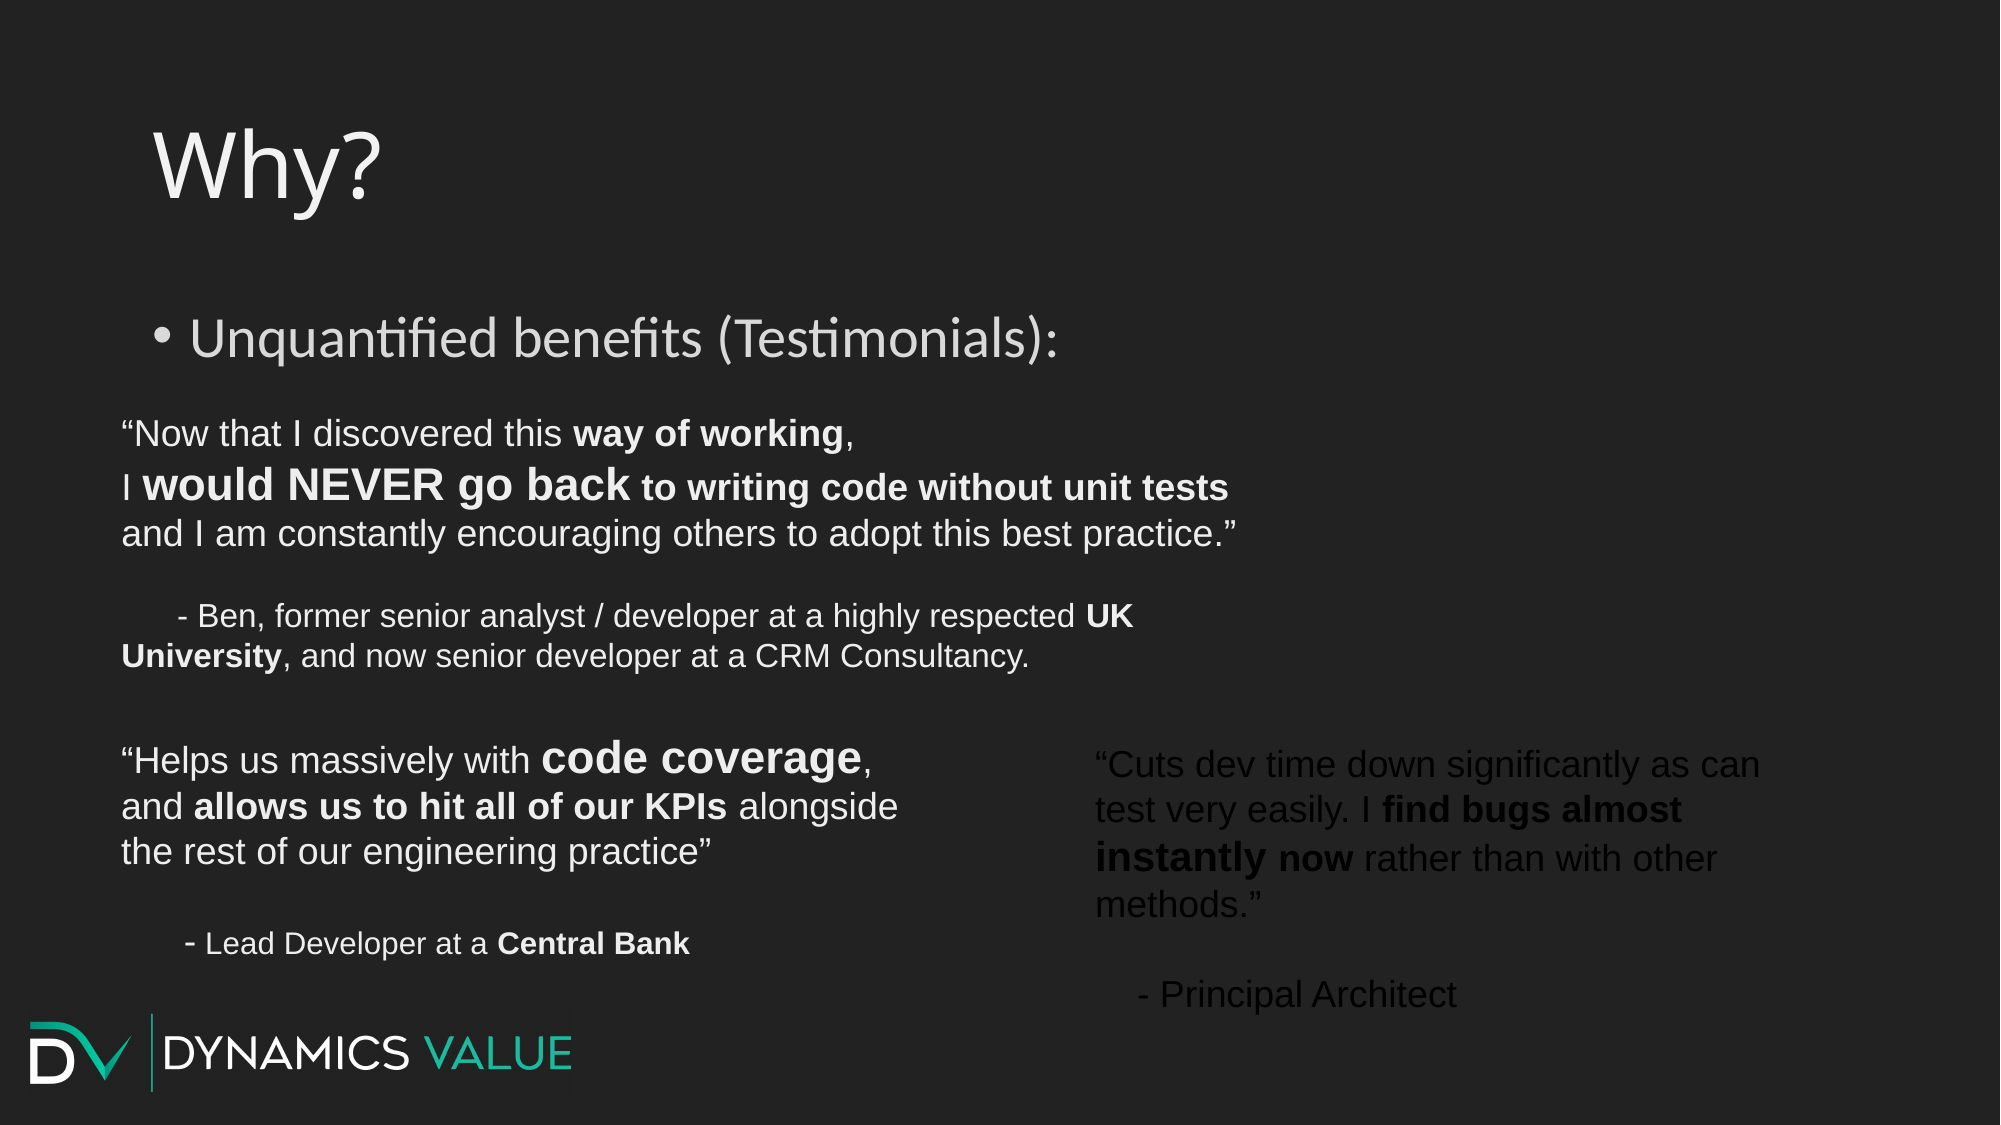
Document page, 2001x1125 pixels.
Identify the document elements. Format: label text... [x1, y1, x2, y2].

text_box “Helps us massively with code coverage, and allows us to hit all of our KPIs alongside the rest of our engineering practice” - Lead Developer at a Central Bank [106, 720, 914, 945]
picture [29, 1008, 571, 1095]
text_box “Cuts dev time down significantly as can test very easily. I find bugs almost instantly now rather than with other methods.” - Principal Architect [1080, 732, 1863, 1004]
text_box Why? [137, 59, 1863, 277]
text_box “Now that I discovered this way of working, I would NEVER go back to writing code without unit tests and I am constantly encouraging others to adopt this best practice.” - Ben, former senior analyst / developer at a highly respected UK University, and now senior developer at a CRM Consultancy. [106, 401, 1300, 662]
text_box Unquantified benefits (Testimonials): [1259, 1004, 1863, 1013]
text_box Unquantified benefits (Testimonials): [137, 299, 1863, 1013]
